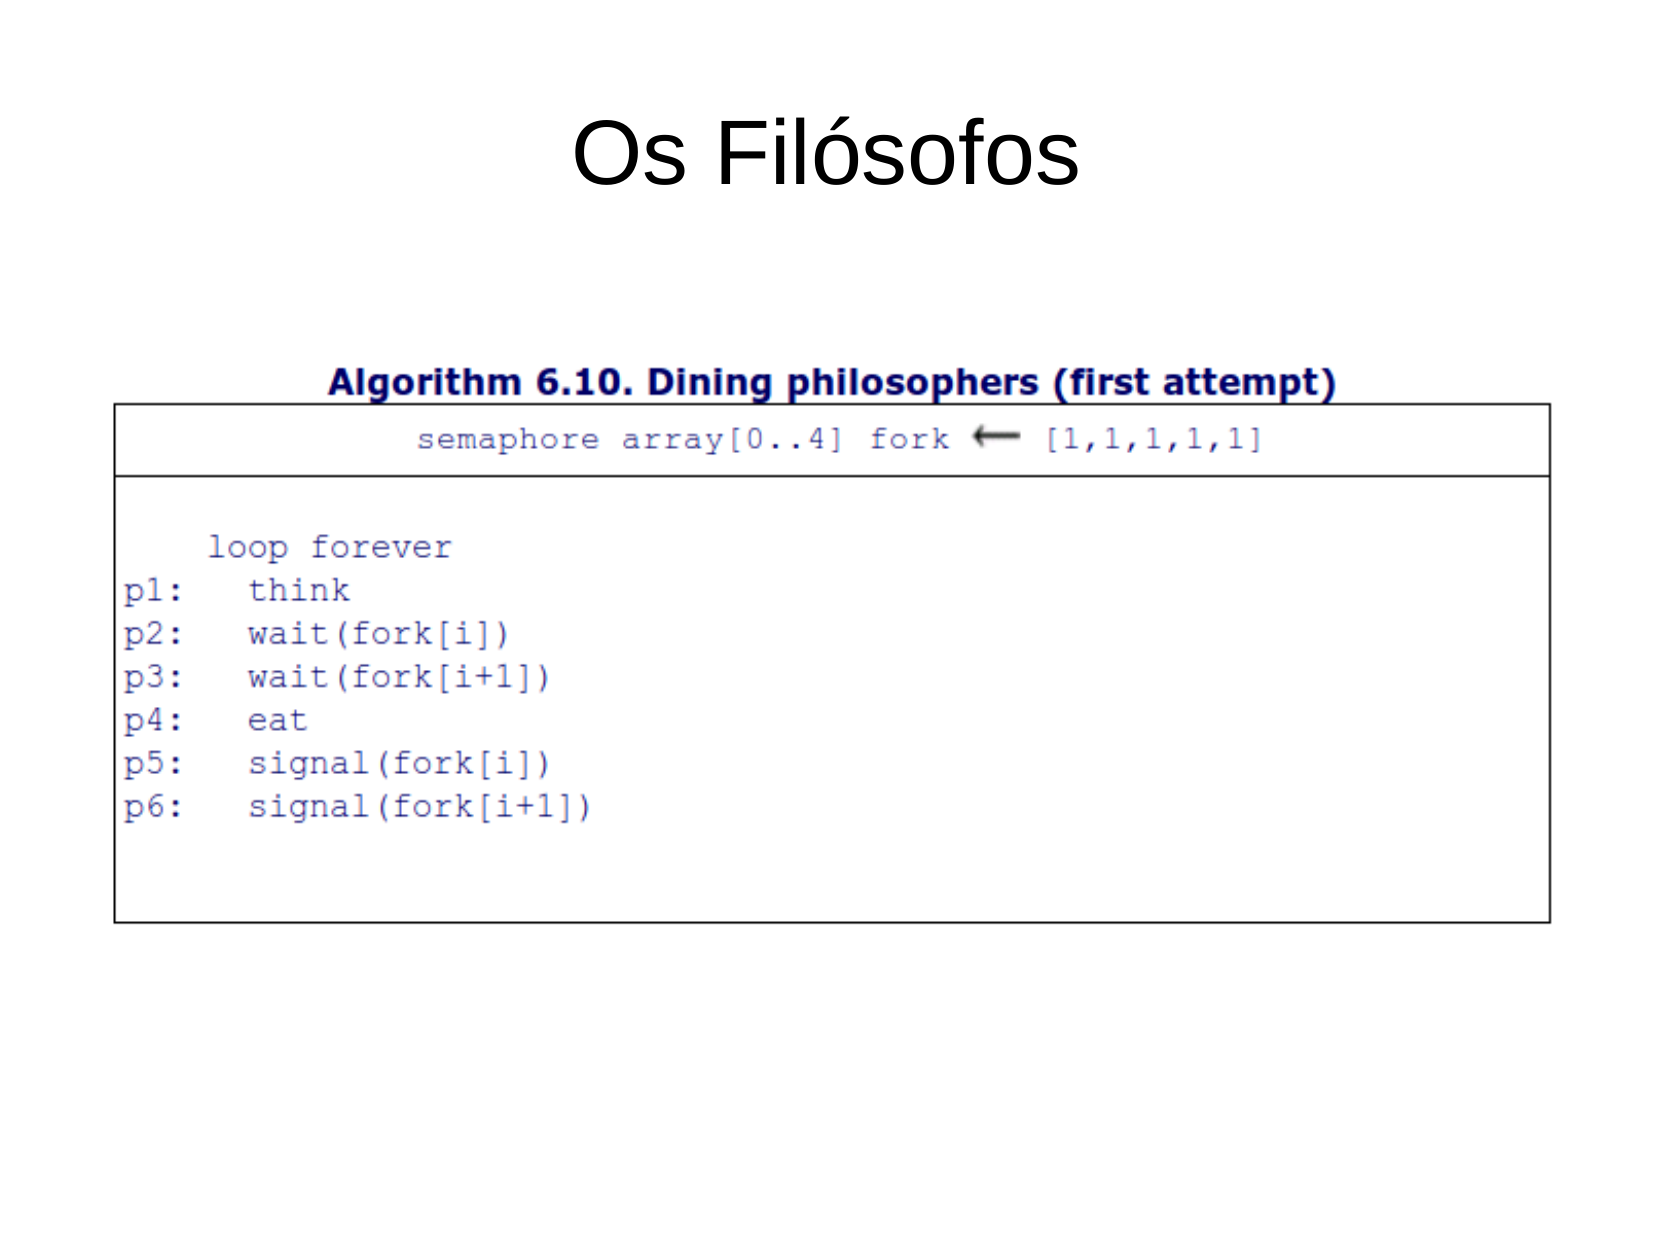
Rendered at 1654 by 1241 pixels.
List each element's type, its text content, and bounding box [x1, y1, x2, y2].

title Os Filósofos [82, 49, 1571, 257]
picture [112, 346, 1568, 953]
